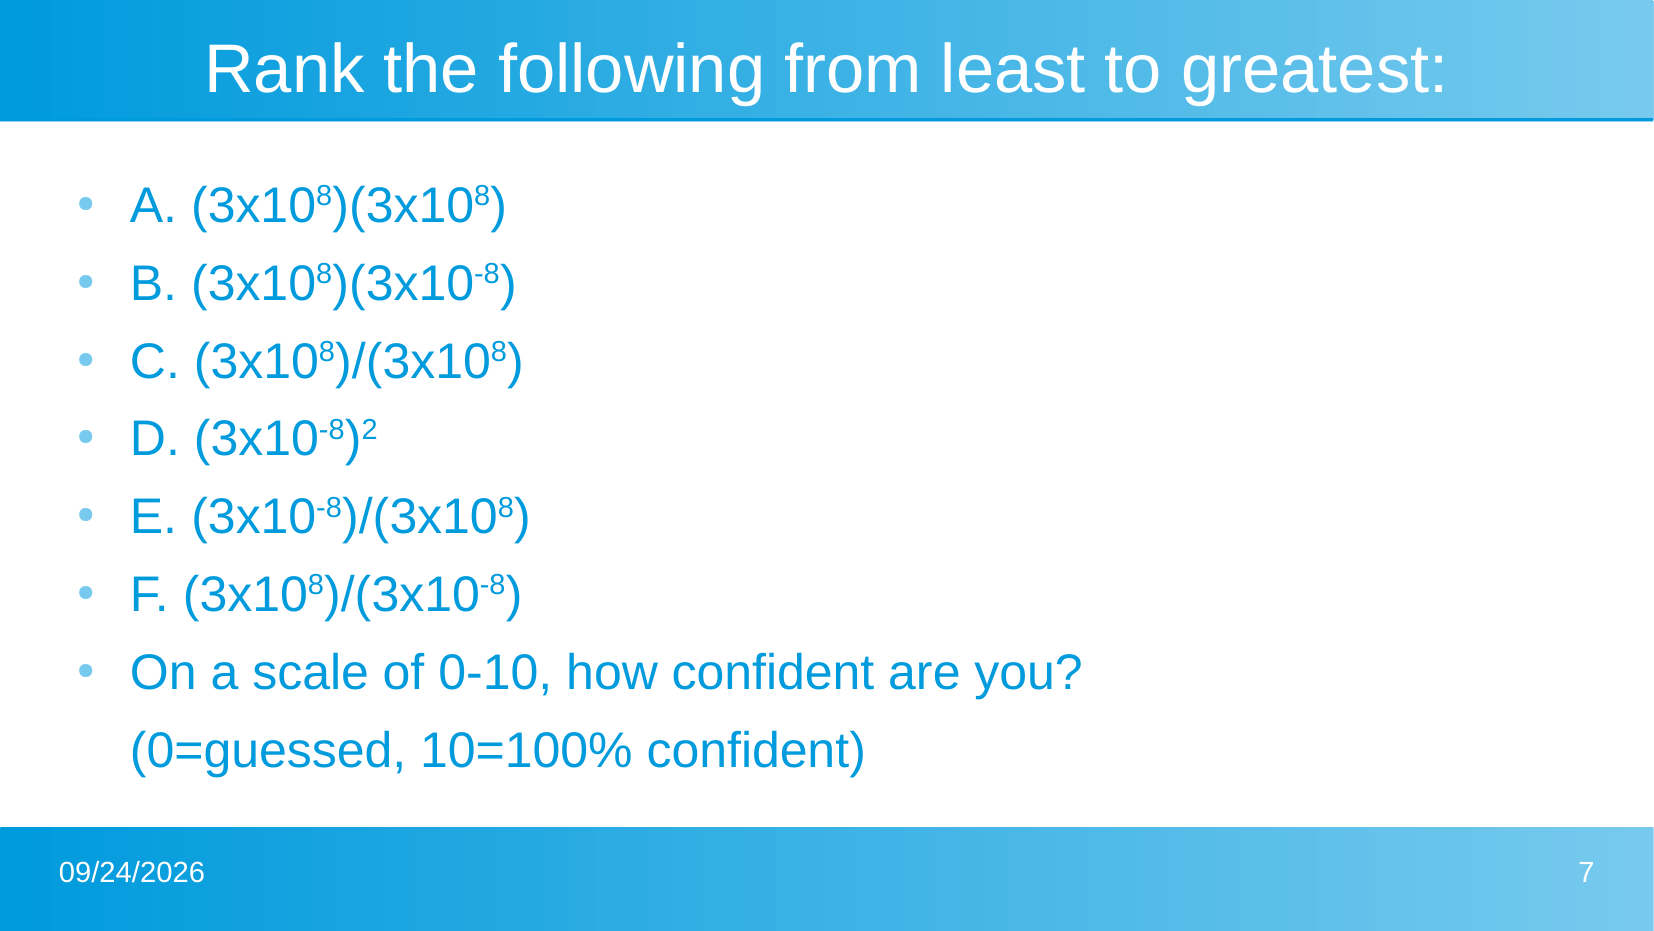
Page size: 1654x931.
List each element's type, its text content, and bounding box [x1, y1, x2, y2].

list A. (3x108)(3x108) B. (3x108)(3x10-8) C. (3x108)/(3x108) D. (3x10-8)2 E. (3x10-8)/(3x108) F. (3x108)/(3x10-8) On a scale of 0-10, how confident are you? (0=guessed, 10=100% confident) [59, 177, 1595, 768]
title Rank the following from least to greatest: [59, 29, 1595, 108]
